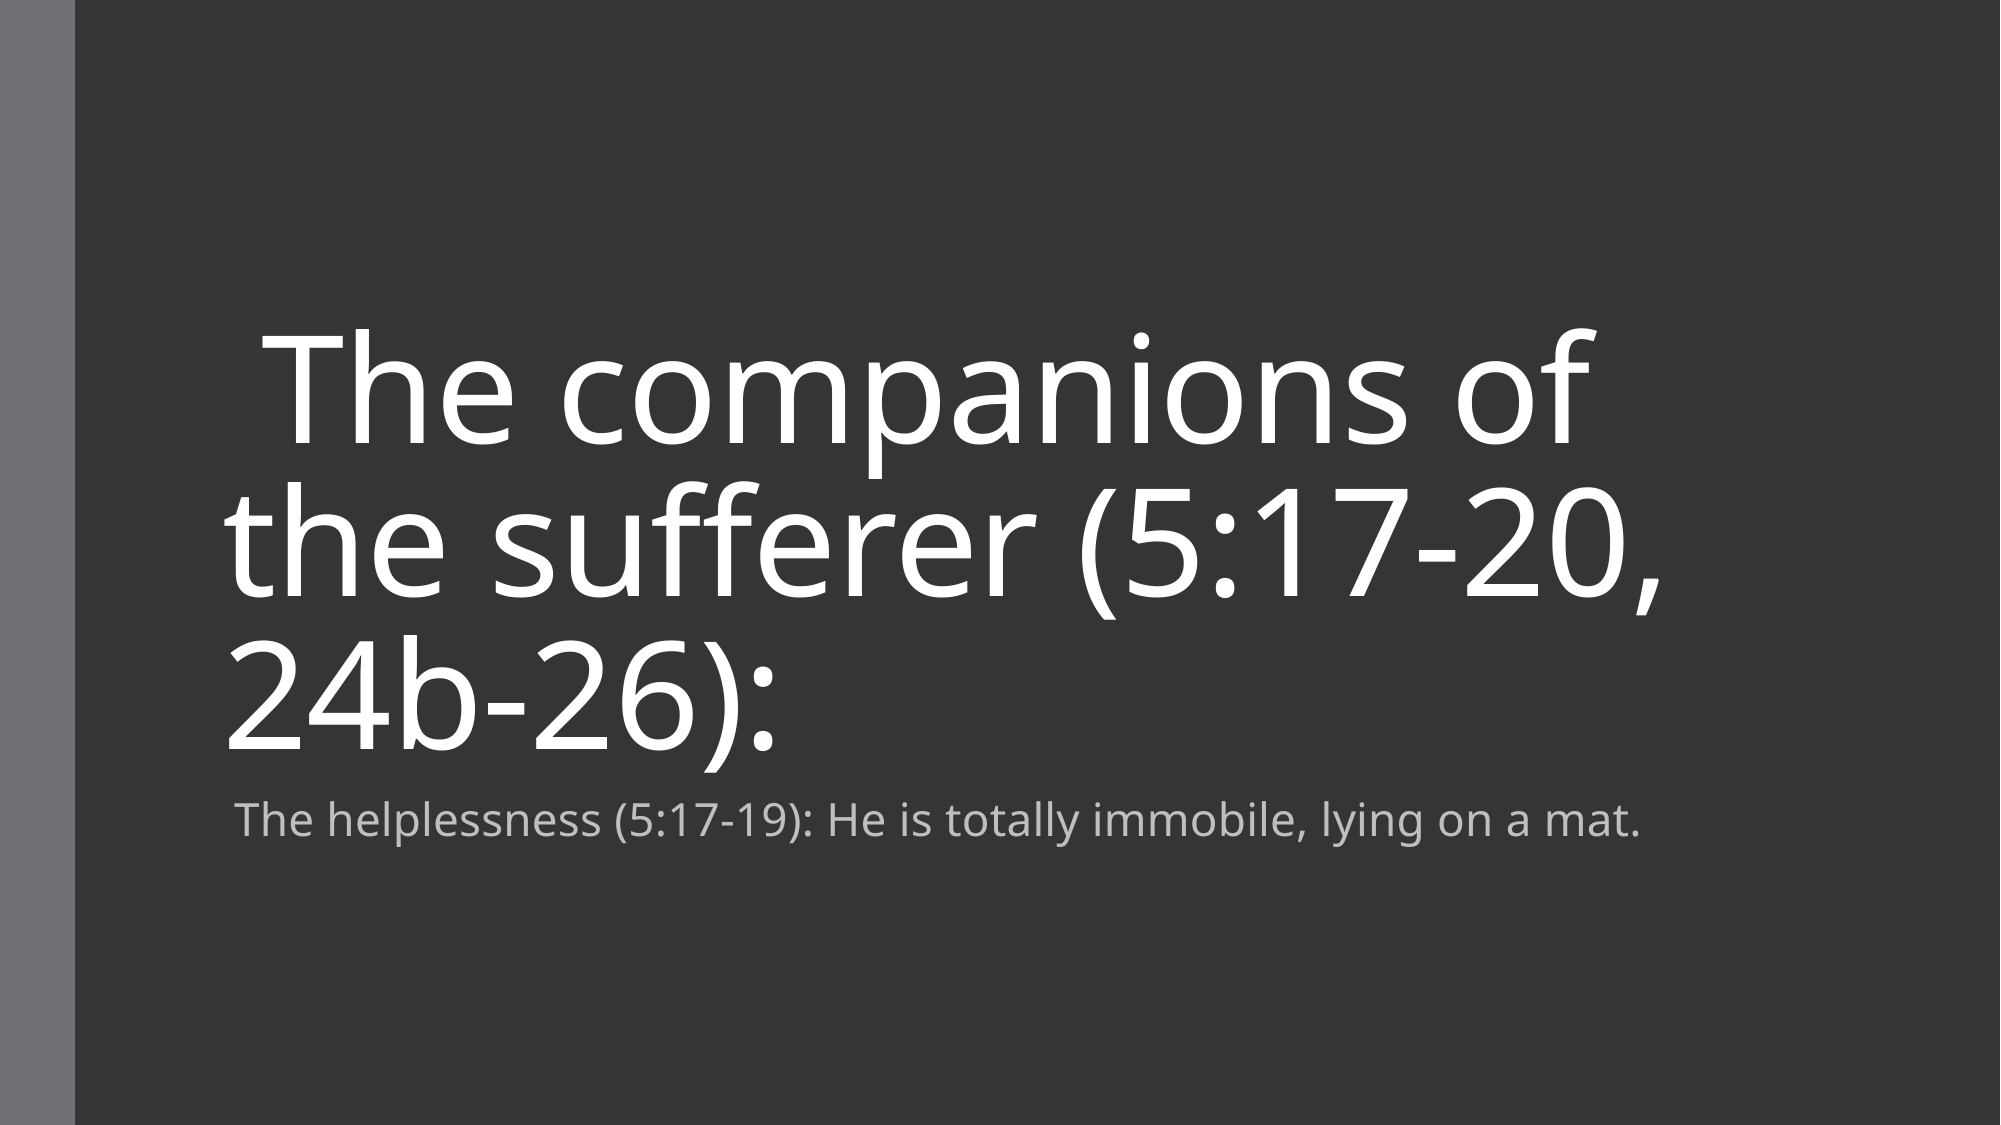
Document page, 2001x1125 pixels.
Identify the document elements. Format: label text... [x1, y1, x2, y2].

subtitle The helplessness (5:17-19): He is totally immobile, lying on a mat. [206, 787, 1752, 1066]
title The companions of the sufferer (5:17-20, 24b-26): [206, 124, 1752, 787]
